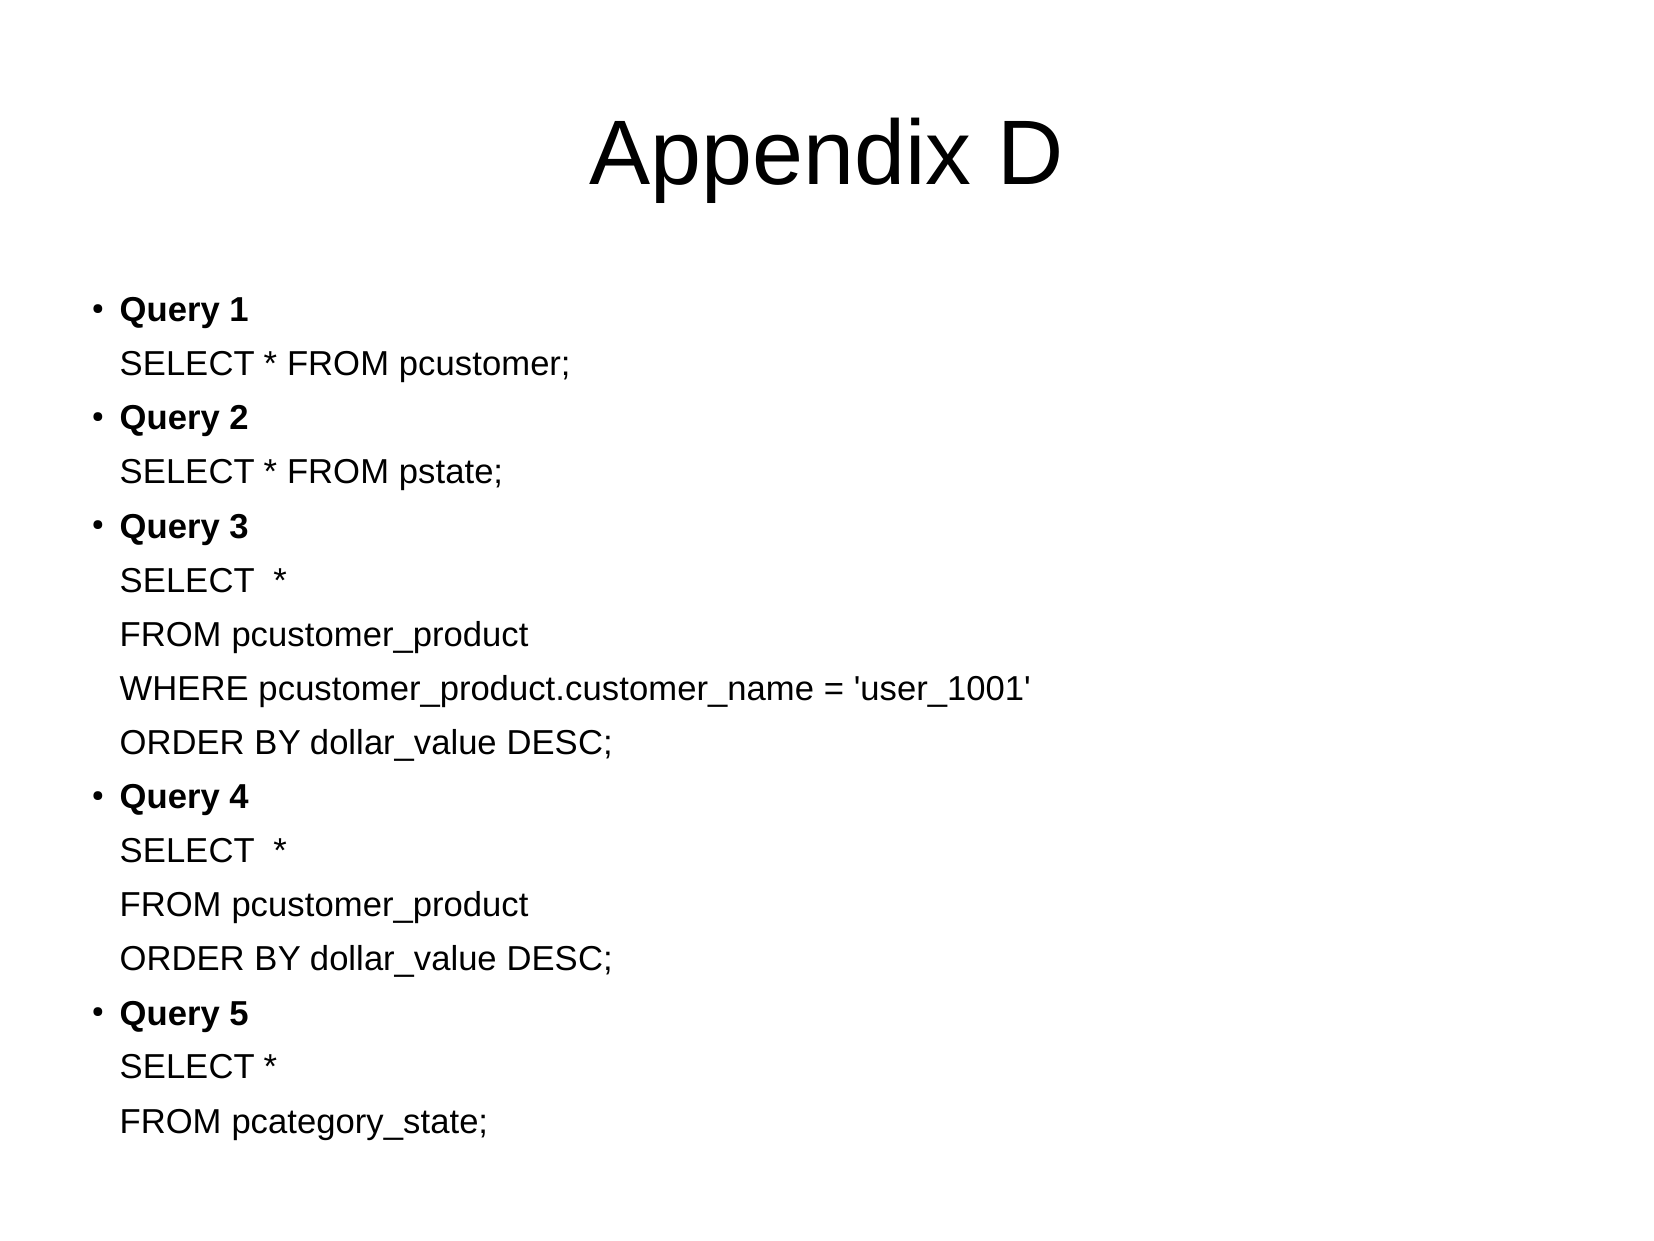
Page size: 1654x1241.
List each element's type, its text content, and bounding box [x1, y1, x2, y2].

title Appendix D [82, 49, 1571, 257]
list Query 1 SELECT * FROM pcustomer; Query 2 SELECT * FROM pstate; Query 3 SELECT * FROM pcustomer_product WHERE pcustomer_product.customer_name = 'user_1001' ORDER BY dollar_value DESC; Query 4 SELECT * FROM pcustomer_product ORDER BY dollar_value DESC; Query 5 SELECT * FROM pcategory_state; [82, 290, 1571, 1156]
